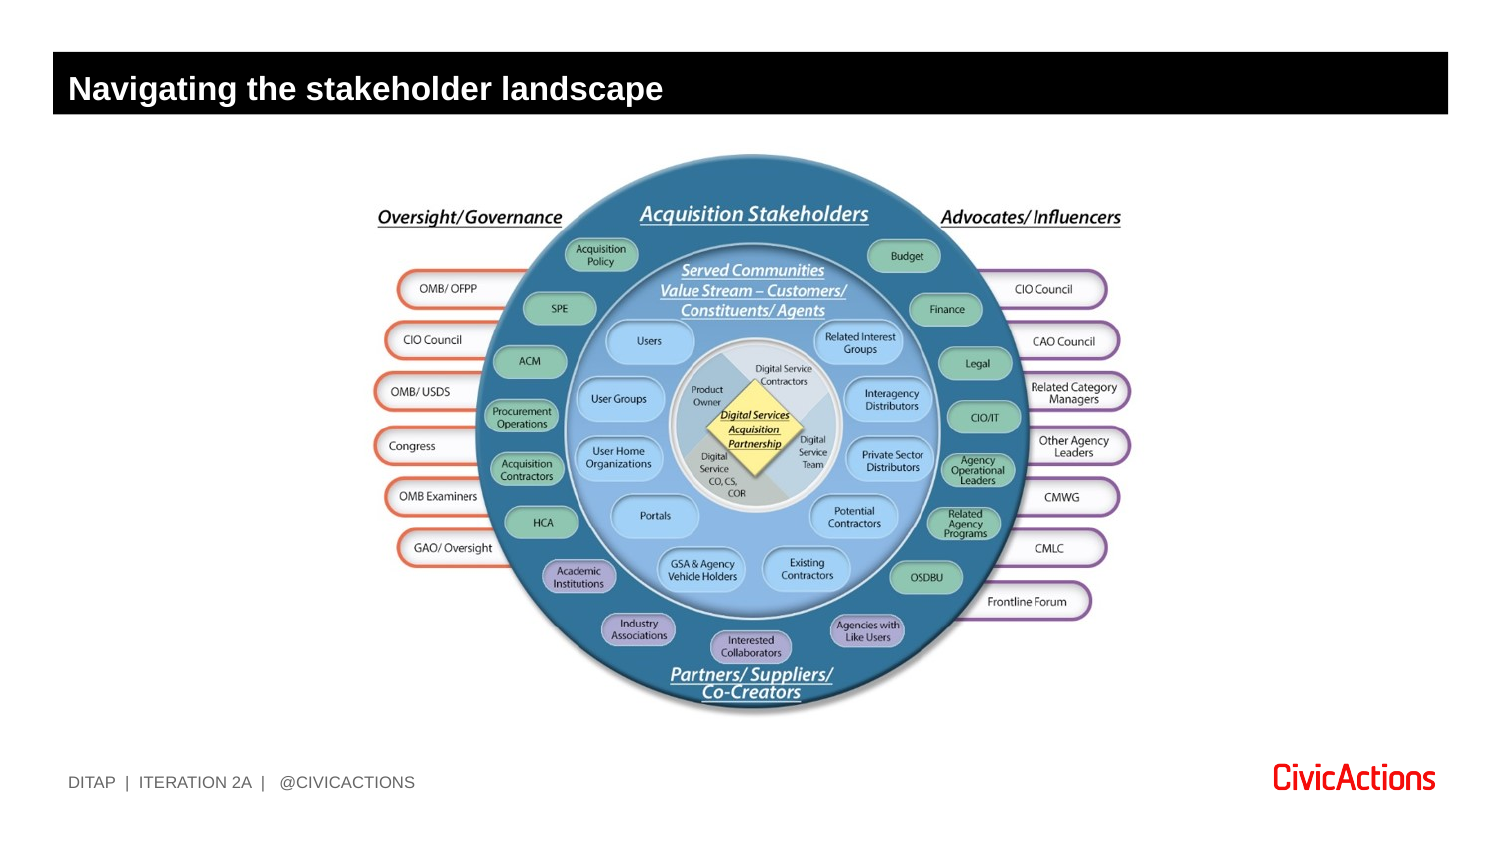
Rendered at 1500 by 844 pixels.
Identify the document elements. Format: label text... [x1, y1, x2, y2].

picture [350, 132, 1150, 726]
picture [1271, 758, 1438, 795]
title Navigating the stakeholder landscape [53, 51, 1449, 115]
